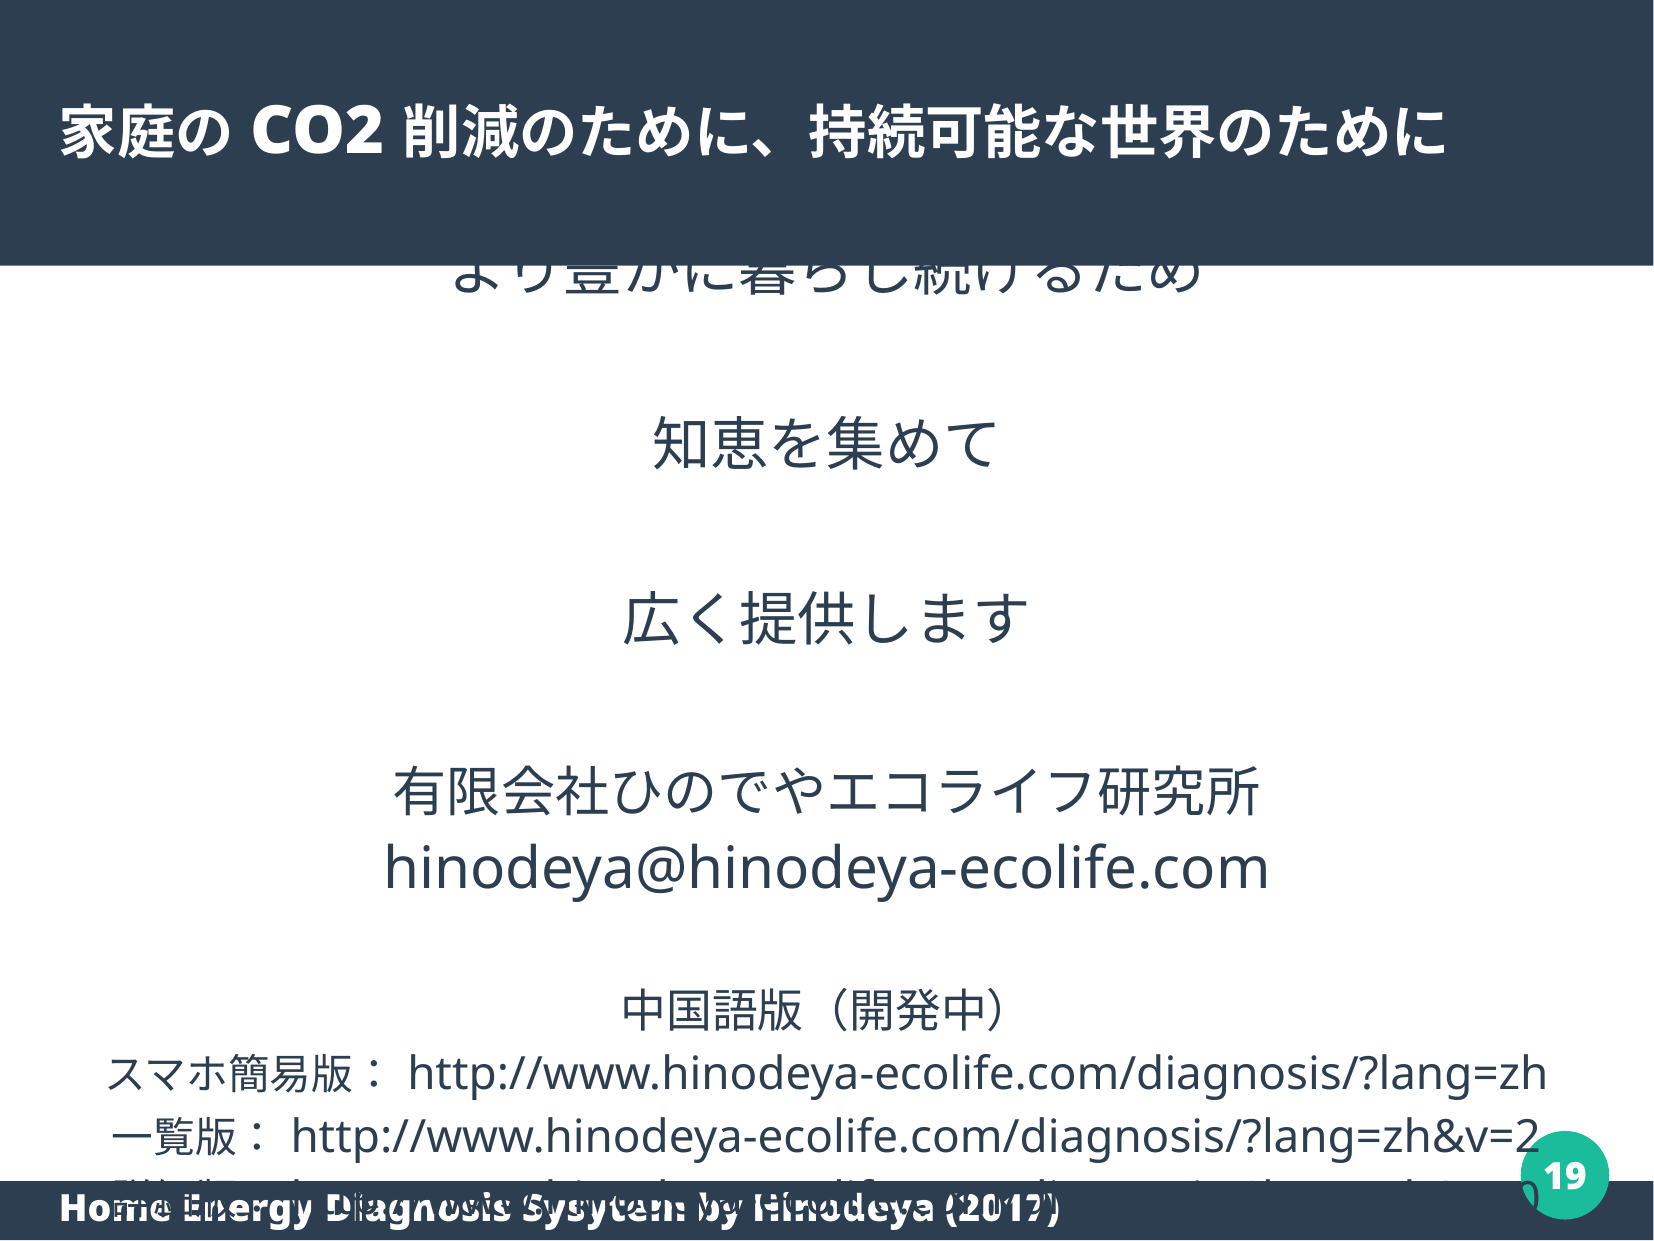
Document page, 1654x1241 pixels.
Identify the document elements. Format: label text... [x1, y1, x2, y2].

title 家庭のCO2削減のために、持続可能な世界のために [59, 49, 1595, 207]
subtitle より豊かに暮らし続けるため 知恵を集めて 広く提供します 有限会社ひのでやエコライフ研究所 hinodeya@hinodeya-ecolife.com 中国語版（開発中） スマホ簡易版：http://www.hinodeya-ecolife.com/diagnosis/?lang=zh 一覧版：http://www.hinodeya-ecolife.com/diagnosis/?lang=zh&v=2 詳細版：http://www.hinodeya-ecolife.com/diagnosis/?lang=zh&v=0 [59, 354, 1595, 1165]
